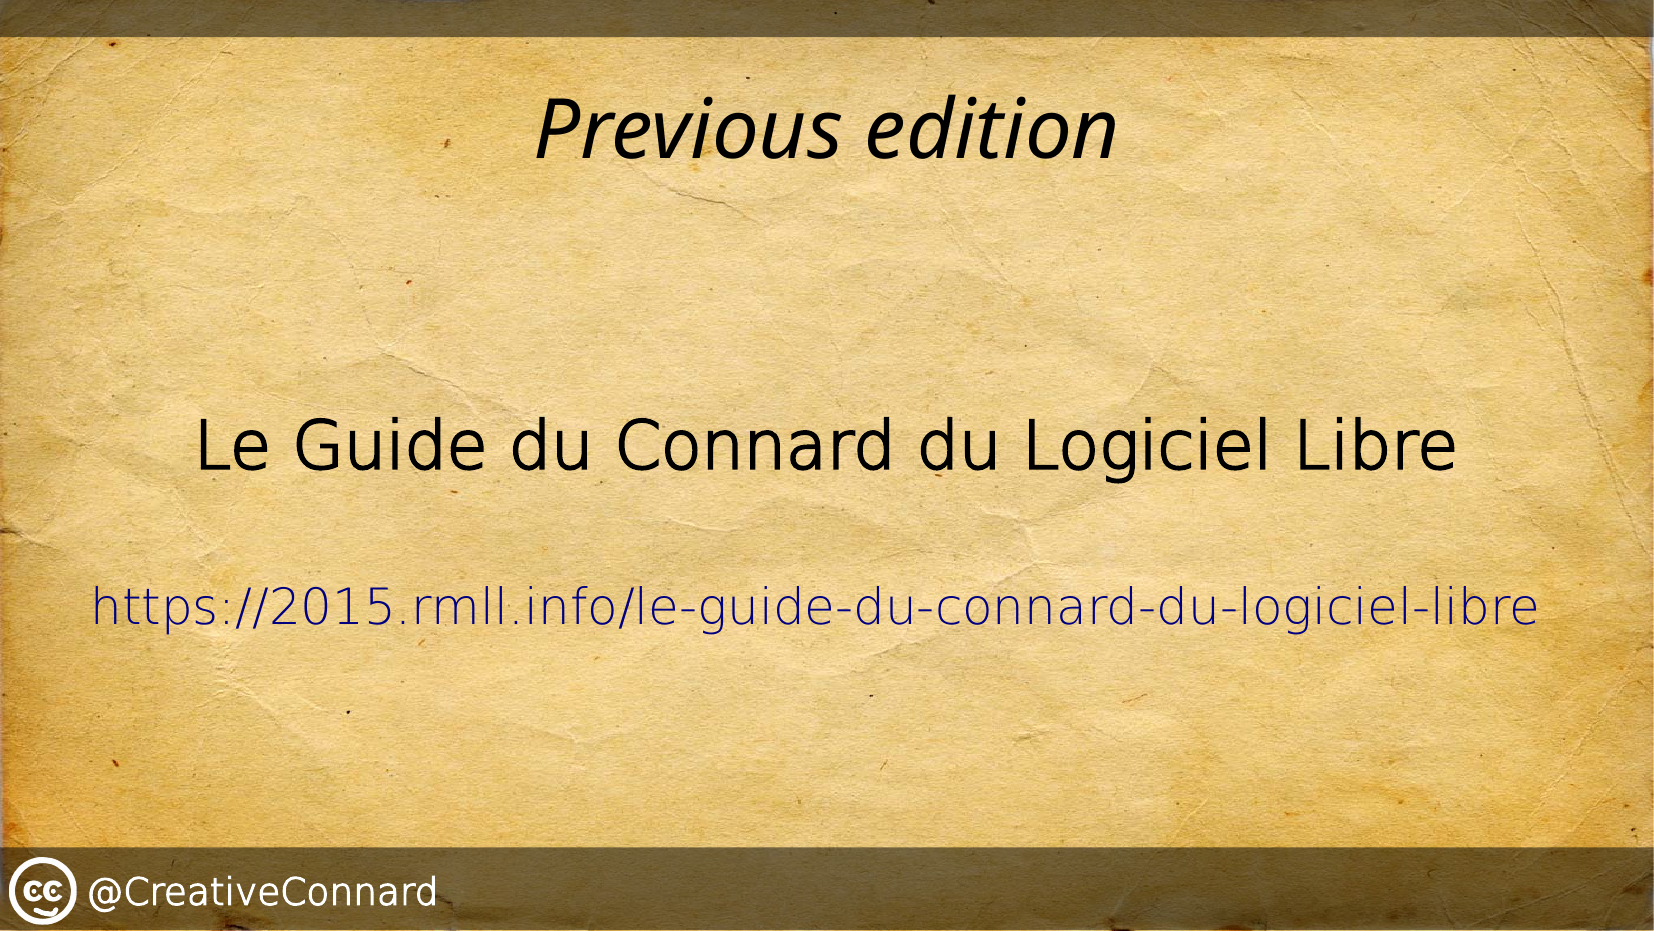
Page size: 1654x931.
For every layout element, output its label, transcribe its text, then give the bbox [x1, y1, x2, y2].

title Previous edition [82, 48, 1571, 205]
subtitle Le Guide du Connard du Logiciel Libre https://2015.rmll.info/le-guide-du-connard-du-logiciel-libre [82, 224, 1571, 822]
picture [0, 0, 1654, 931]
